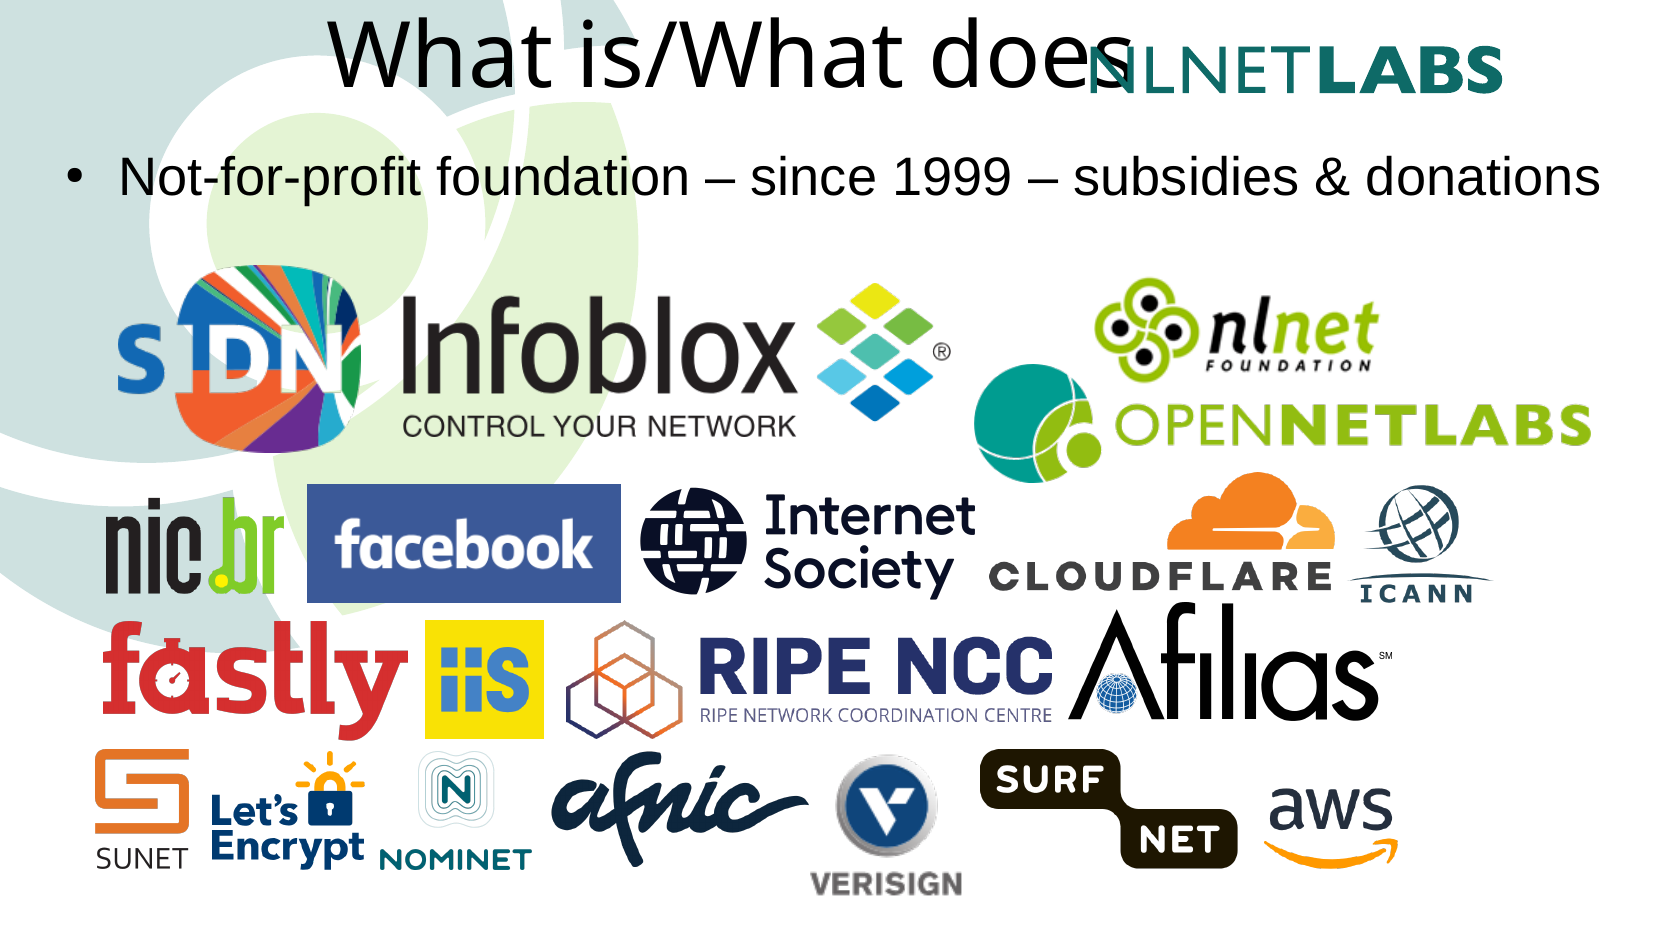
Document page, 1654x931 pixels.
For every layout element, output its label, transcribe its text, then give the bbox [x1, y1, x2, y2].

list Not-for-profit foundation – since 1999 – subsidies & donations [47, 146, 1619, 839]
picture [380, 751, 532, 871]
picture [307, 484, 621, 603]
title What is/What does [82, 22, 1571, 146]
picture [403, 283, 951, 438]
picture [118, 265, 361, 453]
picture [637, 484, 978, 603]
picture [1068, 484, 1495, 721]
picture [974, 364, 1591, 591]
picture [103, 621, 408, 741]
picture [1263, 749, 1398, 869]
picture [95, 749, 189, 869]
picture [549, 749, 963, 897]
picture [425, 620, 544, 739]
picture [566, 620, 1052, 739]
picture [1068, 0, 1510, 142]
picture [980, 749, 1238, 869]
picture [106, 486, 284, 605]
picture [212, 751, 365, 871]
text_box [0, 0, 733, 733]
